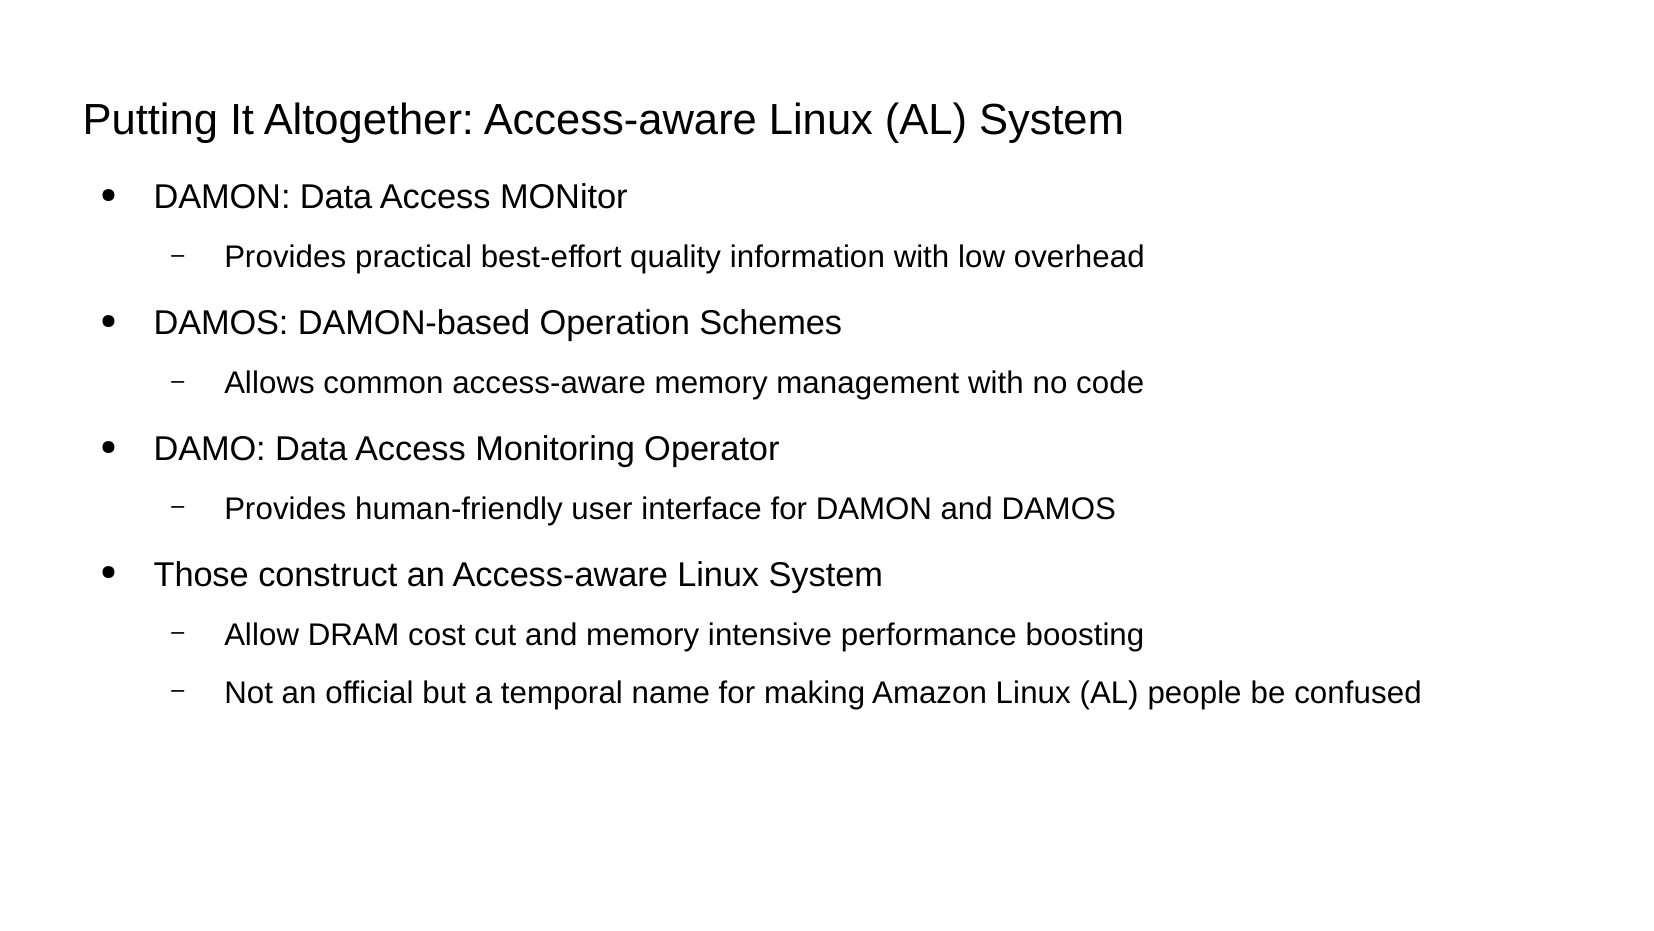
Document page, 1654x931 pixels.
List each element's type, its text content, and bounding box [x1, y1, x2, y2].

list DAMON: Data Access MONitor Provides practical best-effort quality information with low overhead DAMOS: DAMON-based Operation Schemes Allows common access-aware memory management with no code DAMO: Data Access Monitoring Operator Provides human-friendly user interface for DAMON and DAMOS Those construct an Access-aware Linux System Allow DRAM cost cut and memory intensive performance boosting Not an official but a temporal name for making Amazon Linux (AL) people be confused [82, 177, 1571, 833]
title Putting It Altogether: Access-aware Linux (AL) System [82, 81, 1571, 157]
